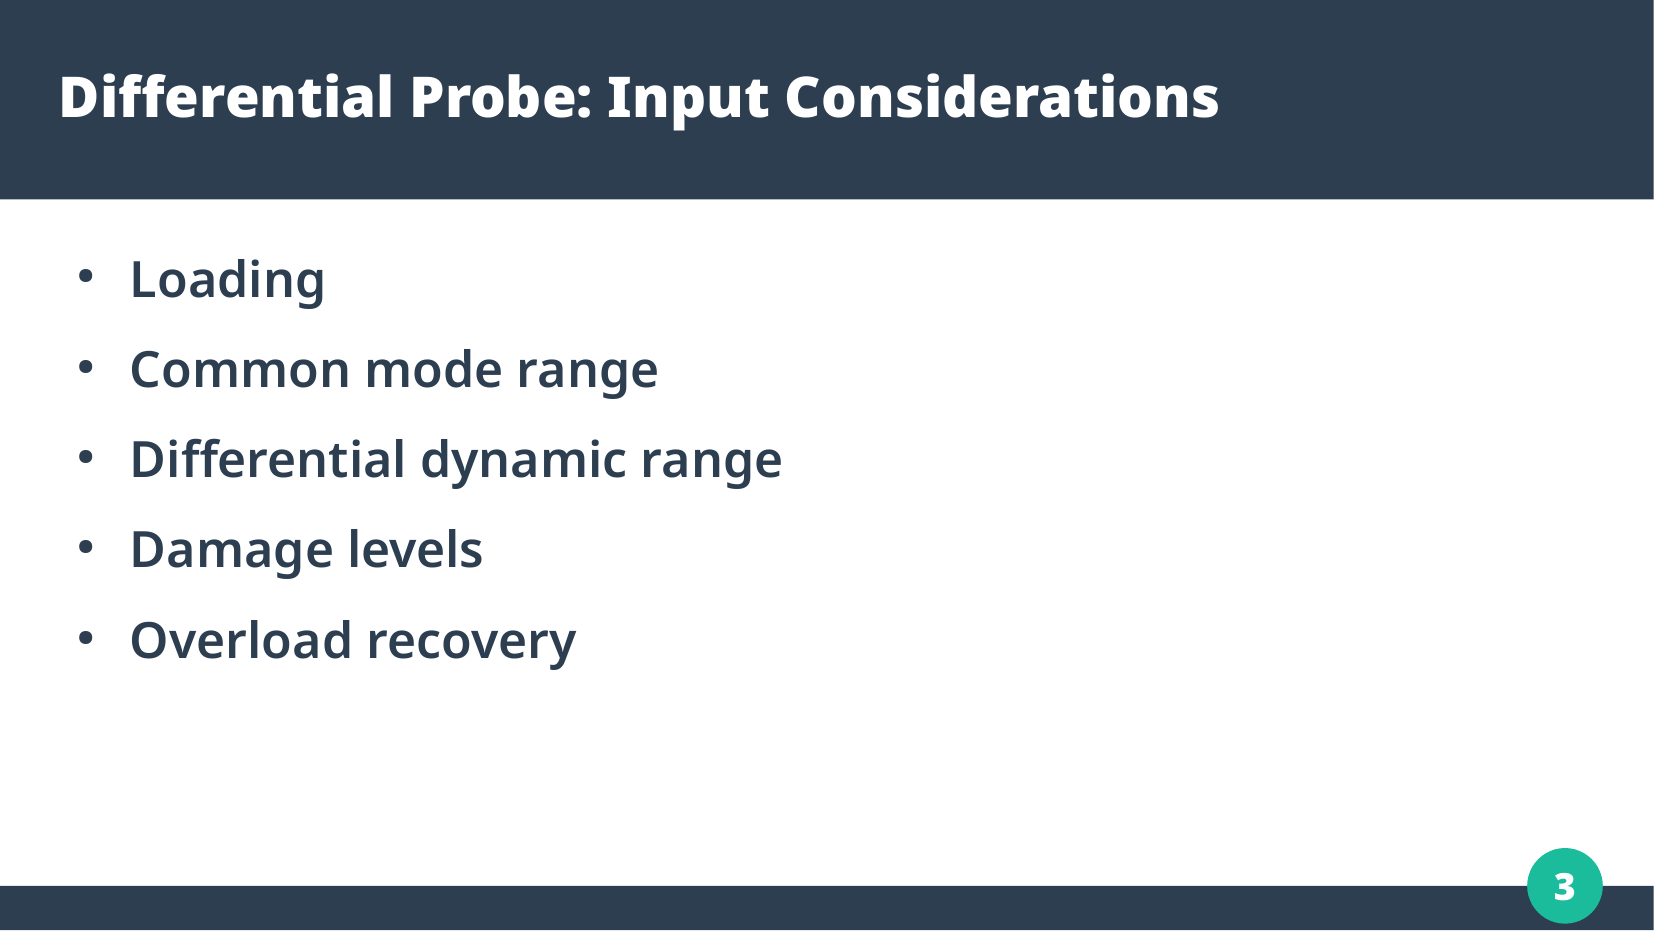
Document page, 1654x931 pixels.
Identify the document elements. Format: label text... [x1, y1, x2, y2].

title Differential Probe: Input Considerations [59, 37, 1595, 155]
list Loading Common mode range Differential dynamic range Damage levels Overload recovery [59, 243, 1595, 864]
